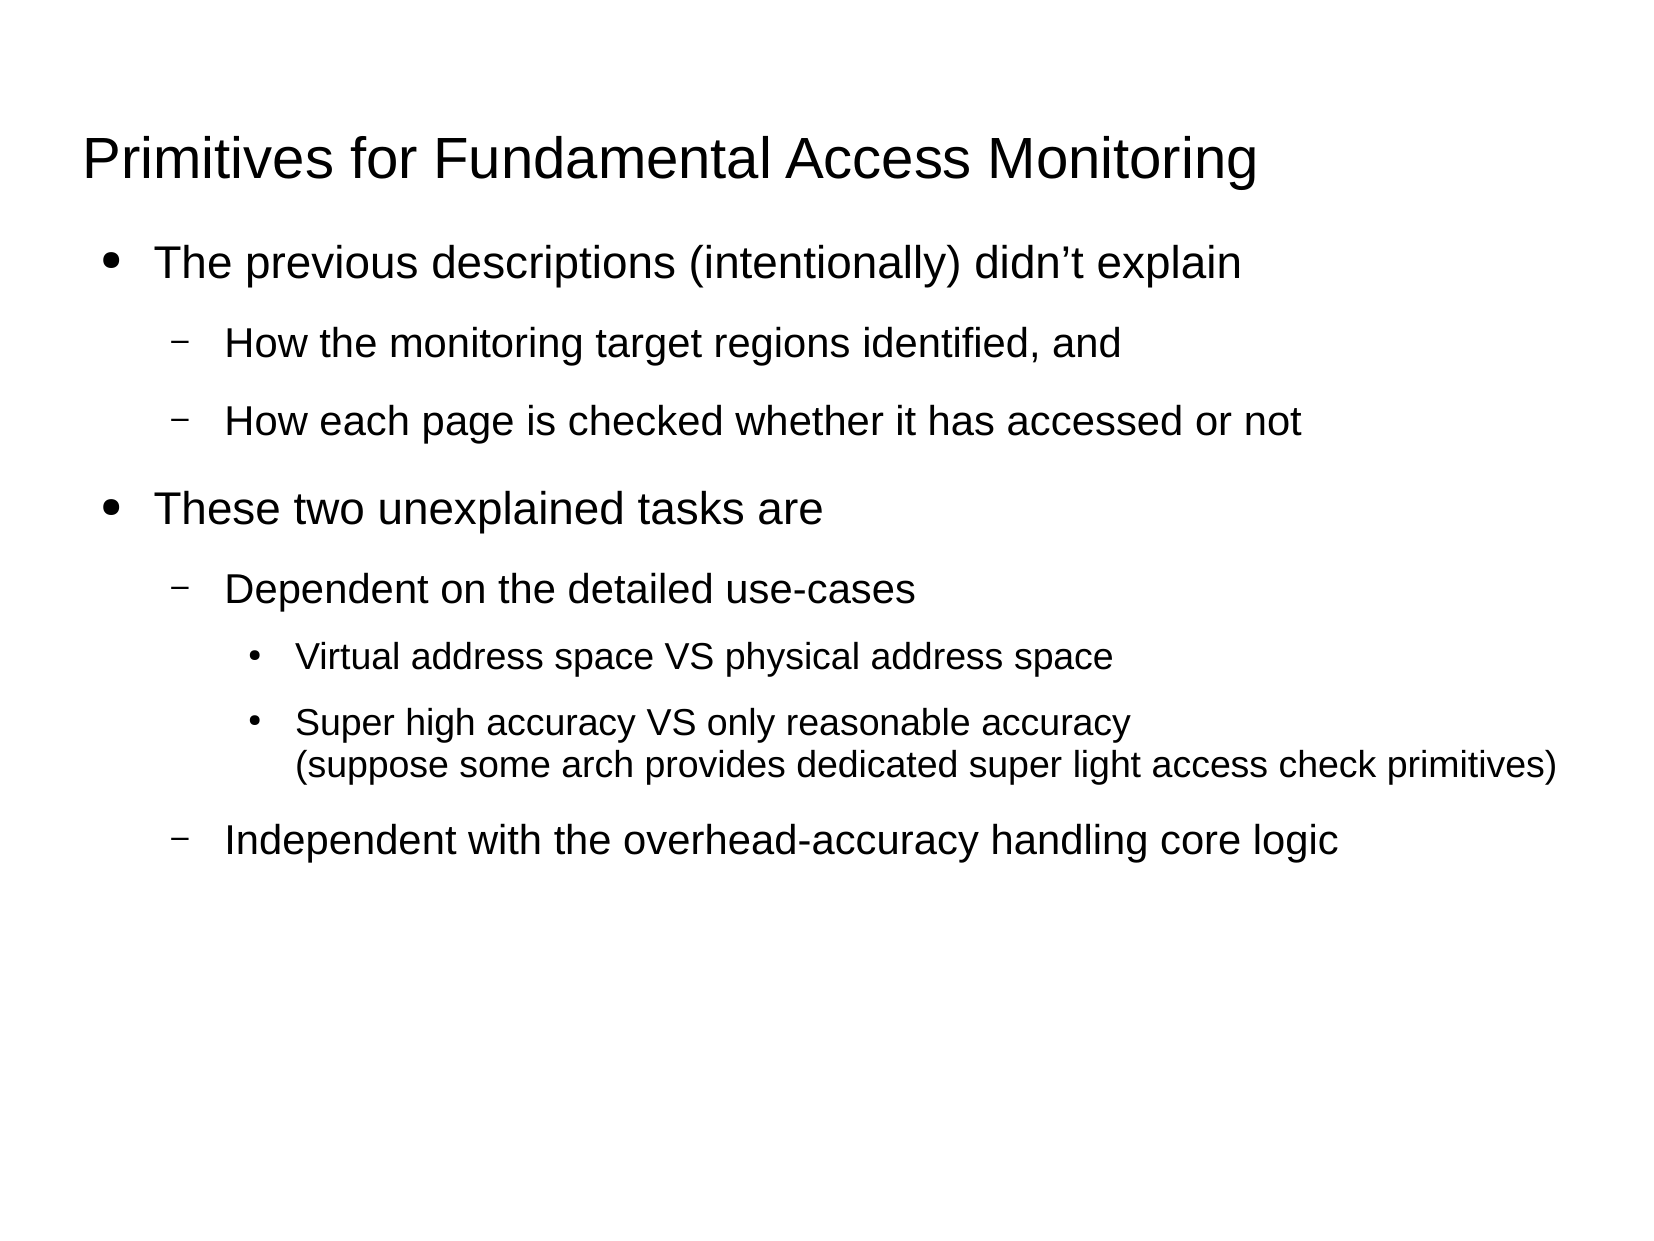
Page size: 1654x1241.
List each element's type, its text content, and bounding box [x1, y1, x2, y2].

title Primitives for Fundamental Access Monitoring [82, 108, 1571, 210]
list The previous descriptions (intentionally) didn’t explain How the monitoring target regions identified, and How each page is checked whether it has accessed or not These two unexplained tasks are Dependent on the detailed use-cases Virtual address space VS physical address space Super high accuracy VS only reasonable accuracy (suppose some arch provides dedicated super light access check primitives) Independent with the overhead-accuracy handling core logic [82, 236, 1571, 1111]
